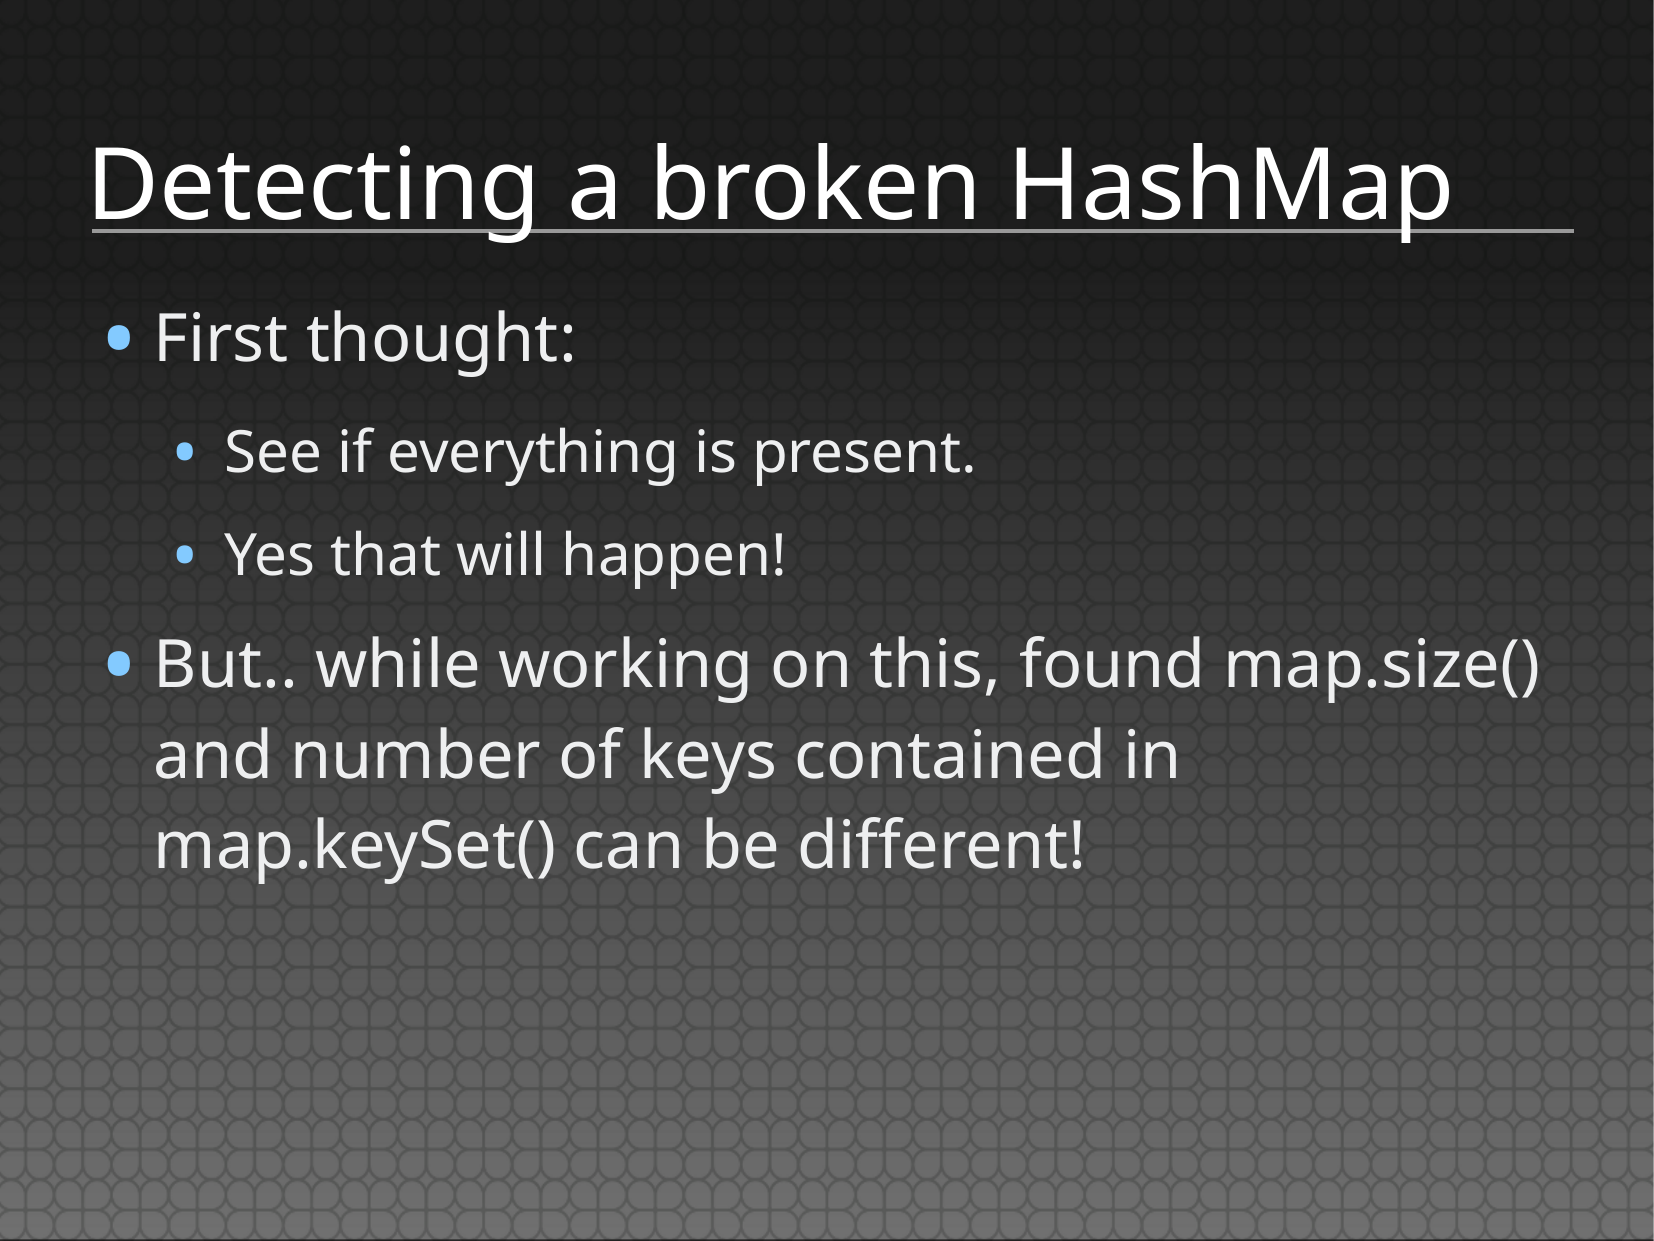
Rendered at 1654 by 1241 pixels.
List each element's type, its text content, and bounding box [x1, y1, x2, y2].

list First thought: See if everything is present. Yes that will happen! But.. while working on this, found map.size() and number of keys contained in map.keySet() can be different! [82, 290, 1571, 1094]
picture [0, 0, 1654, 1241]
title Detecting a broken HashMap [86, 84, 1576, 277]
